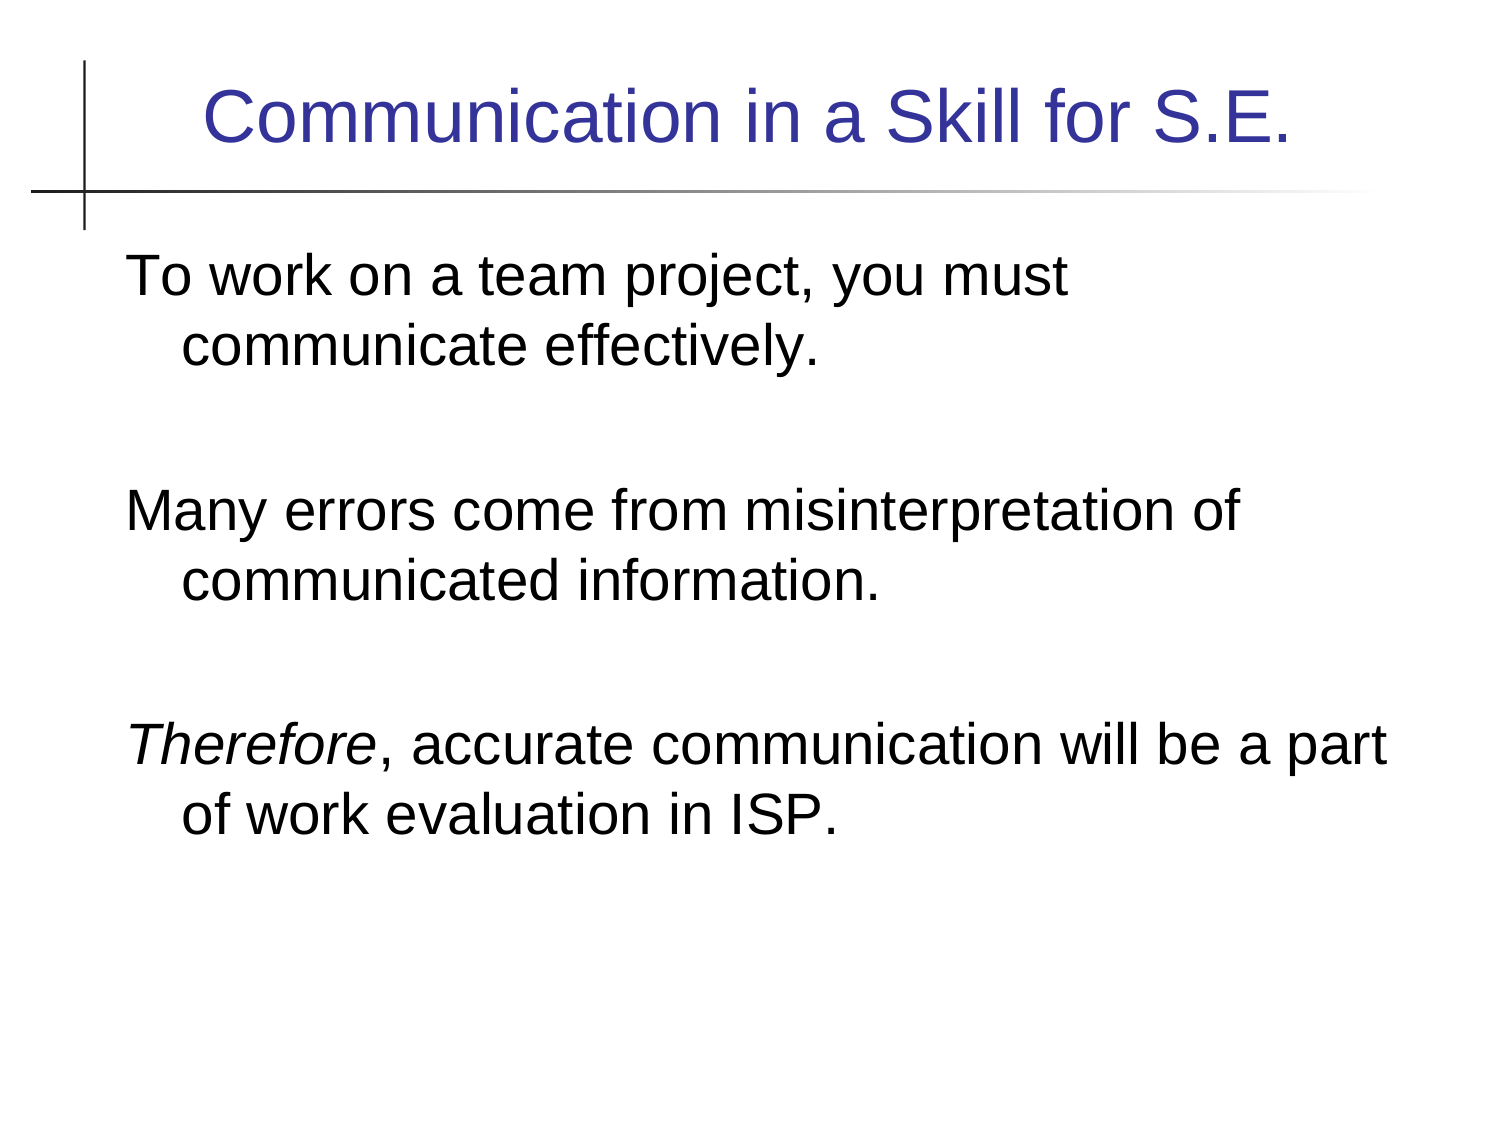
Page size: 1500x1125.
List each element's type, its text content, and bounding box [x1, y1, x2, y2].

list To work on a team project, you must communicate effectively. Many errors come from misinterpretation of communicated information. Therefore, accurate communication will be a part of work evaluation in ISP. [110, 229, 1408, 1036]
title Communication in a Skill for S.E. [100, 42, 1397, 182]
